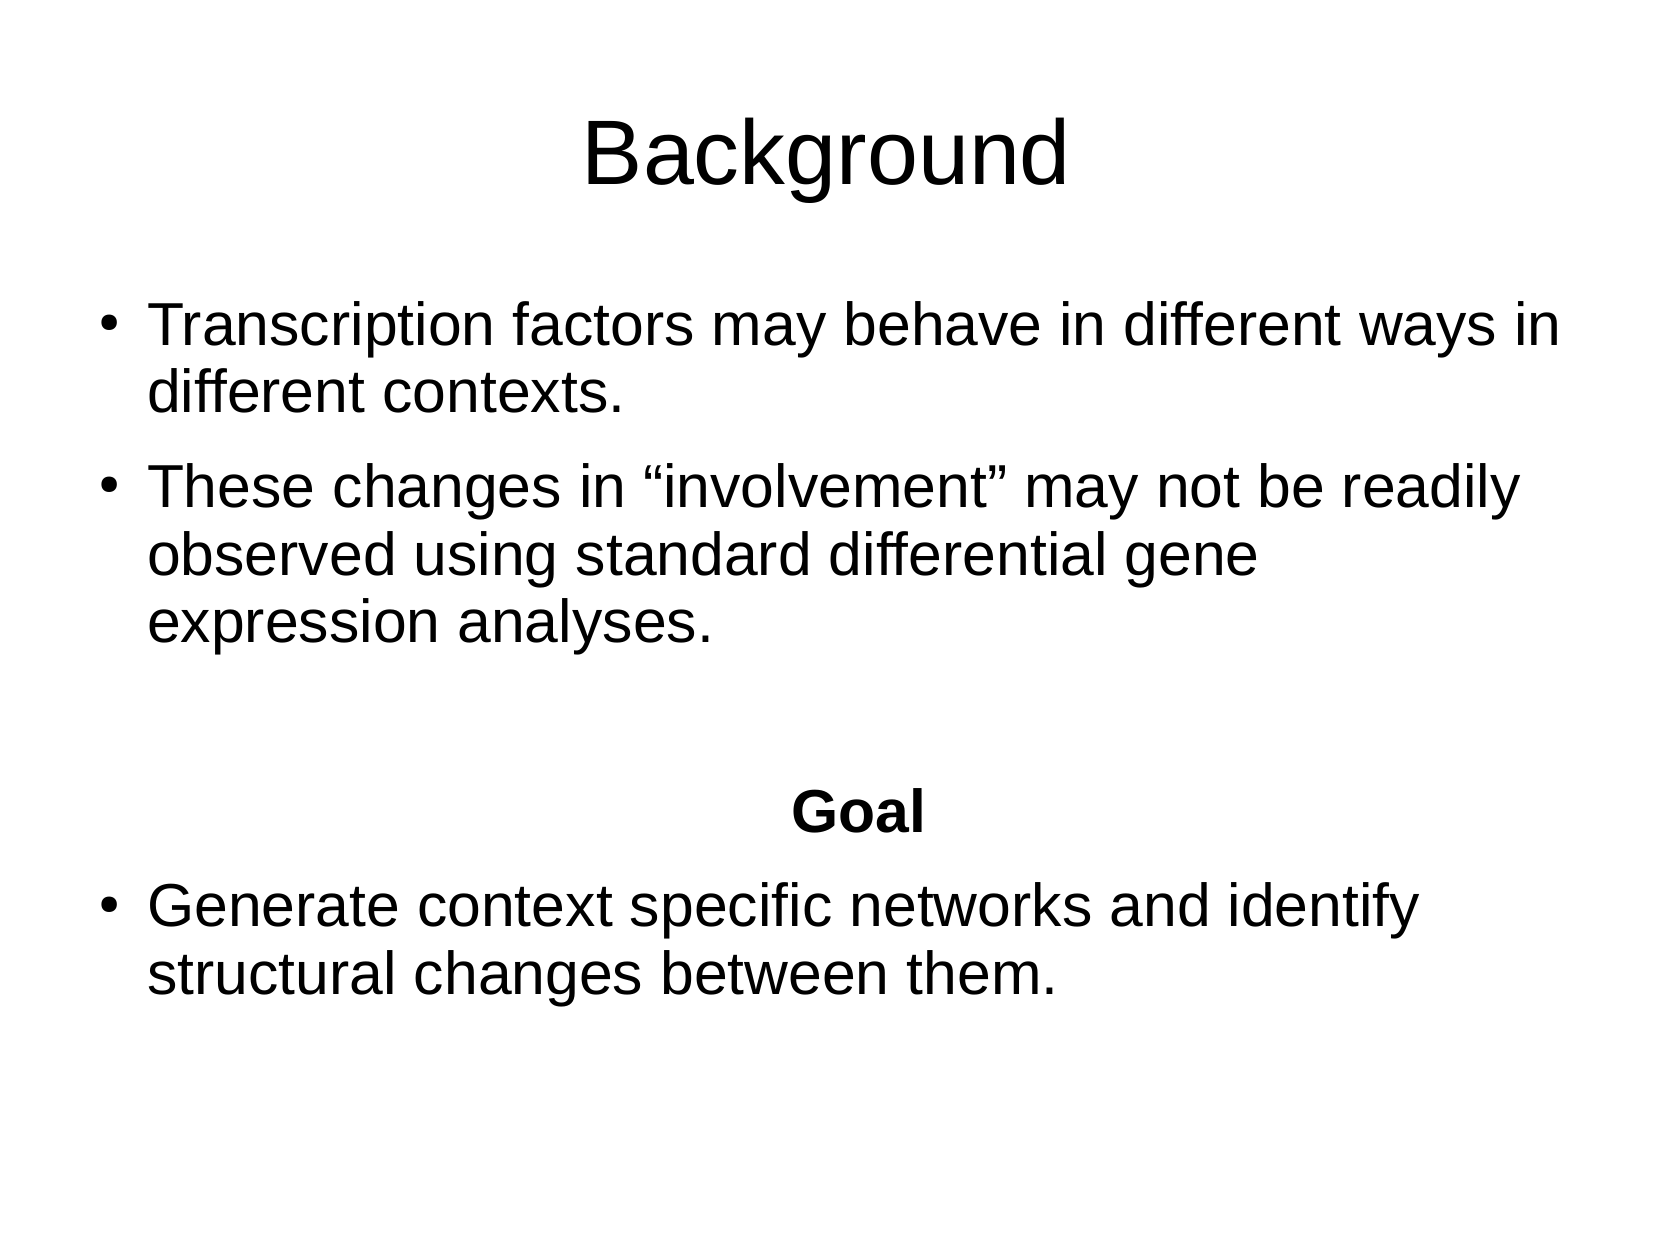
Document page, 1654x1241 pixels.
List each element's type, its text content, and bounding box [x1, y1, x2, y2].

list Transcription factors may behave in different ways in different contexts. These changes in “involvement” may not be readily observed using standard differential gene expression analyses. Goal Generate context specific networks and identify structural changes between them. [82, 290, 1571, 1010]
title Background [82, 49, 1571, 257]
